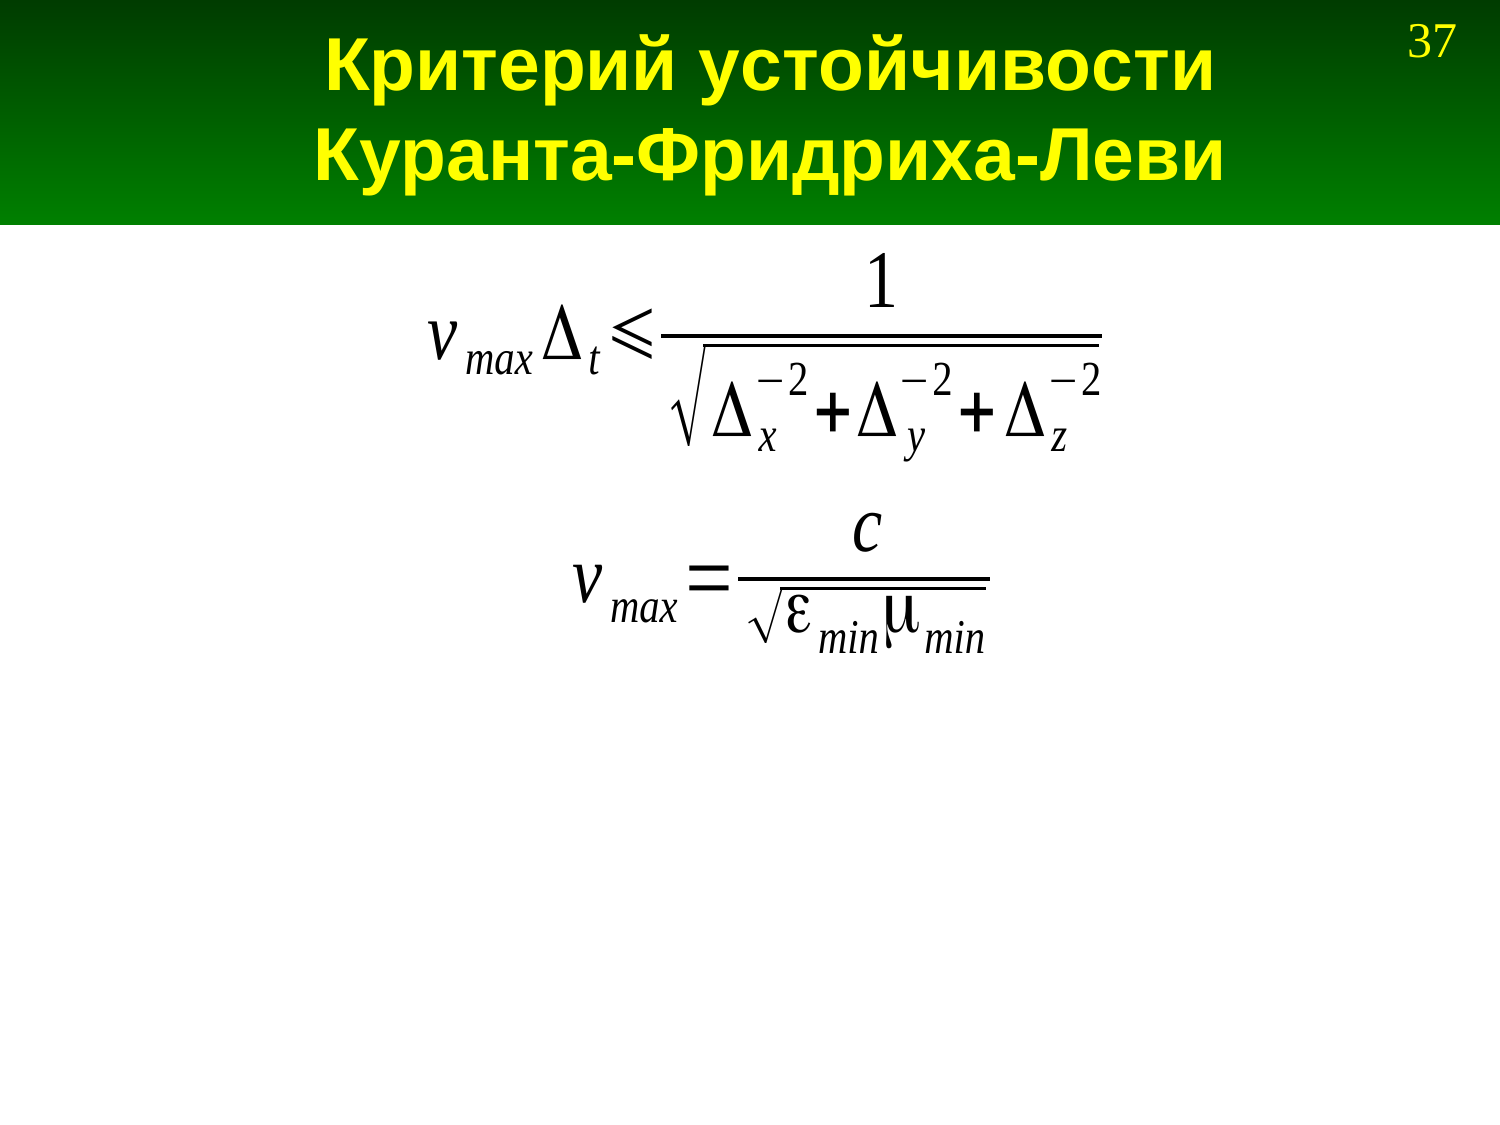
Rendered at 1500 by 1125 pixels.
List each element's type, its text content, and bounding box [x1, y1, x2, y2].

chart [410, 236, 1124, 464]
title Критерий устойчивости Куранта-Фридриха-Леви [100, 7, 1441, 204]
chart [555, 480, 1011, 662]
